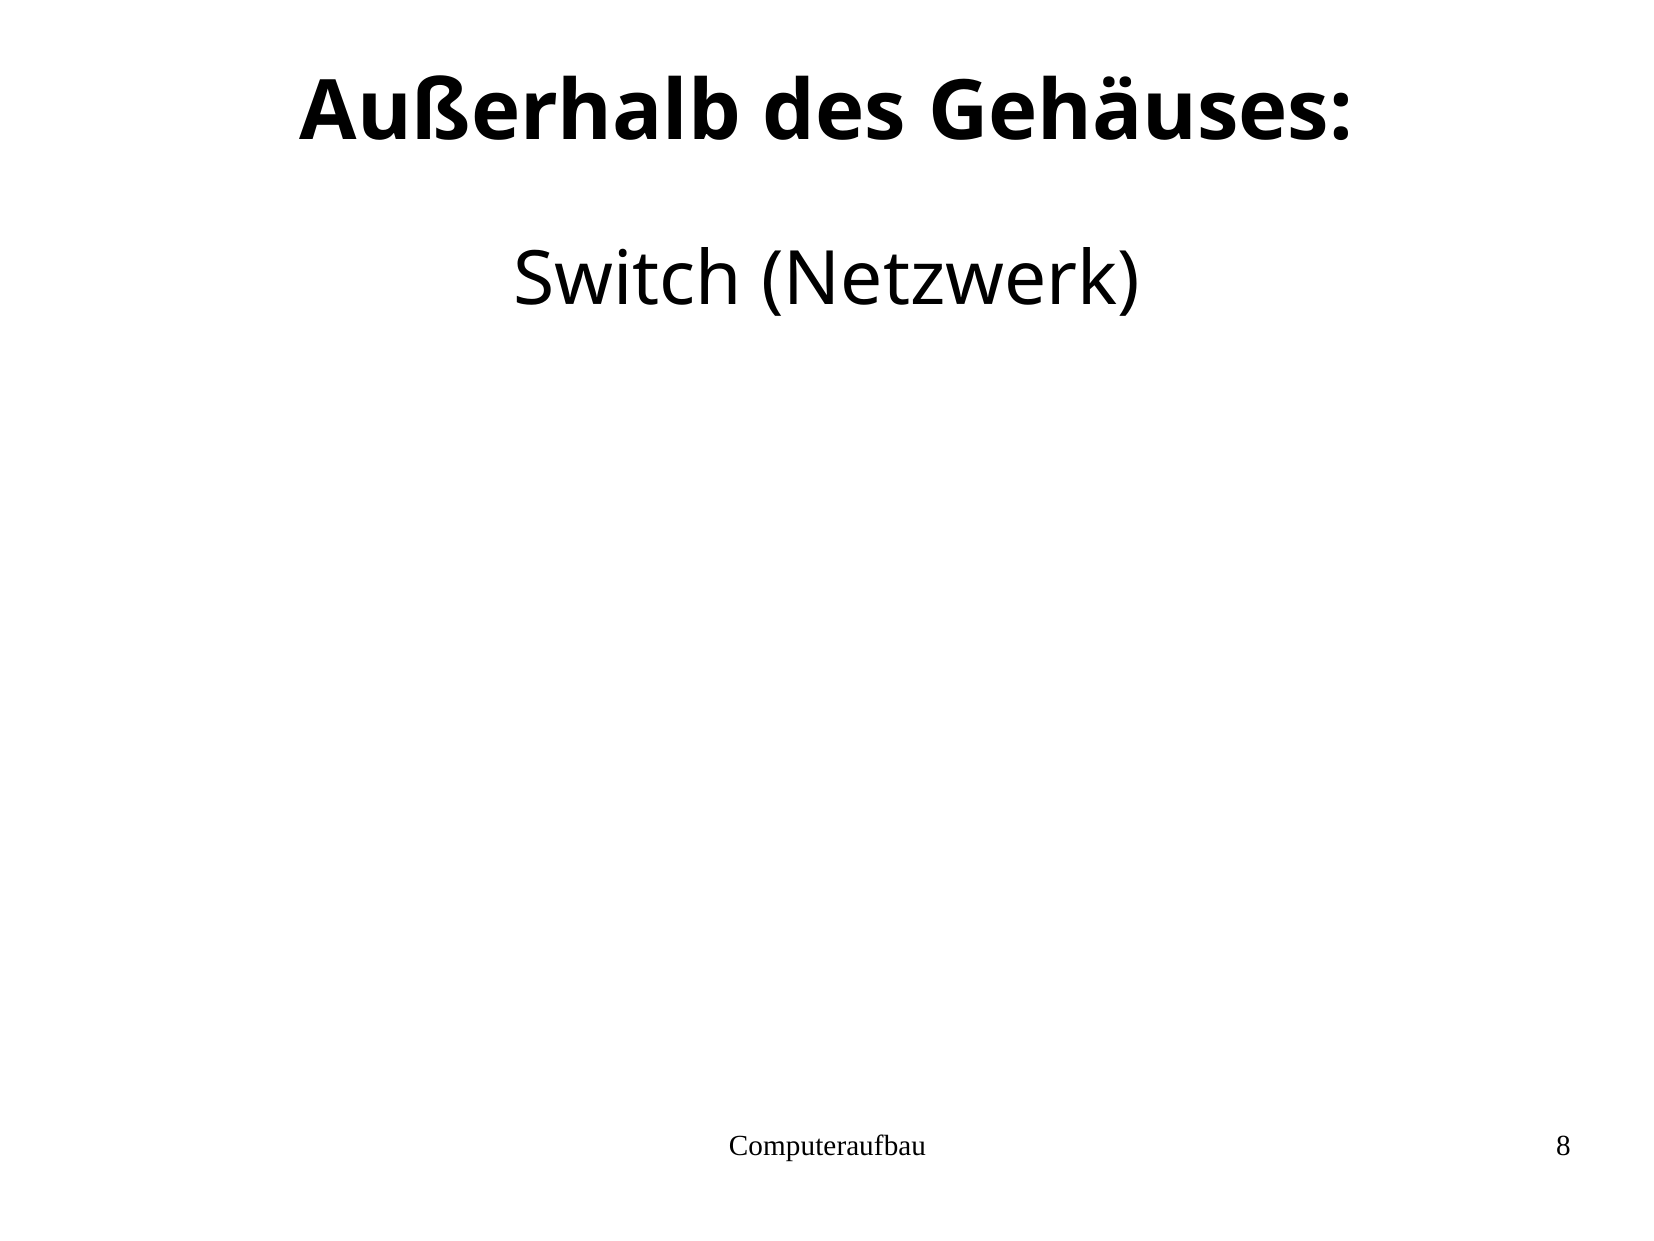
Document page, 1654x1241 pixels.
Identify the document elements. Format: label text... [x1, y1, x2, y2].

list Switch (Netzwerk) [82, 224, 1571, 1111]
title Außerhalb des Gehäuses: [82, 49, 1571, 166]
